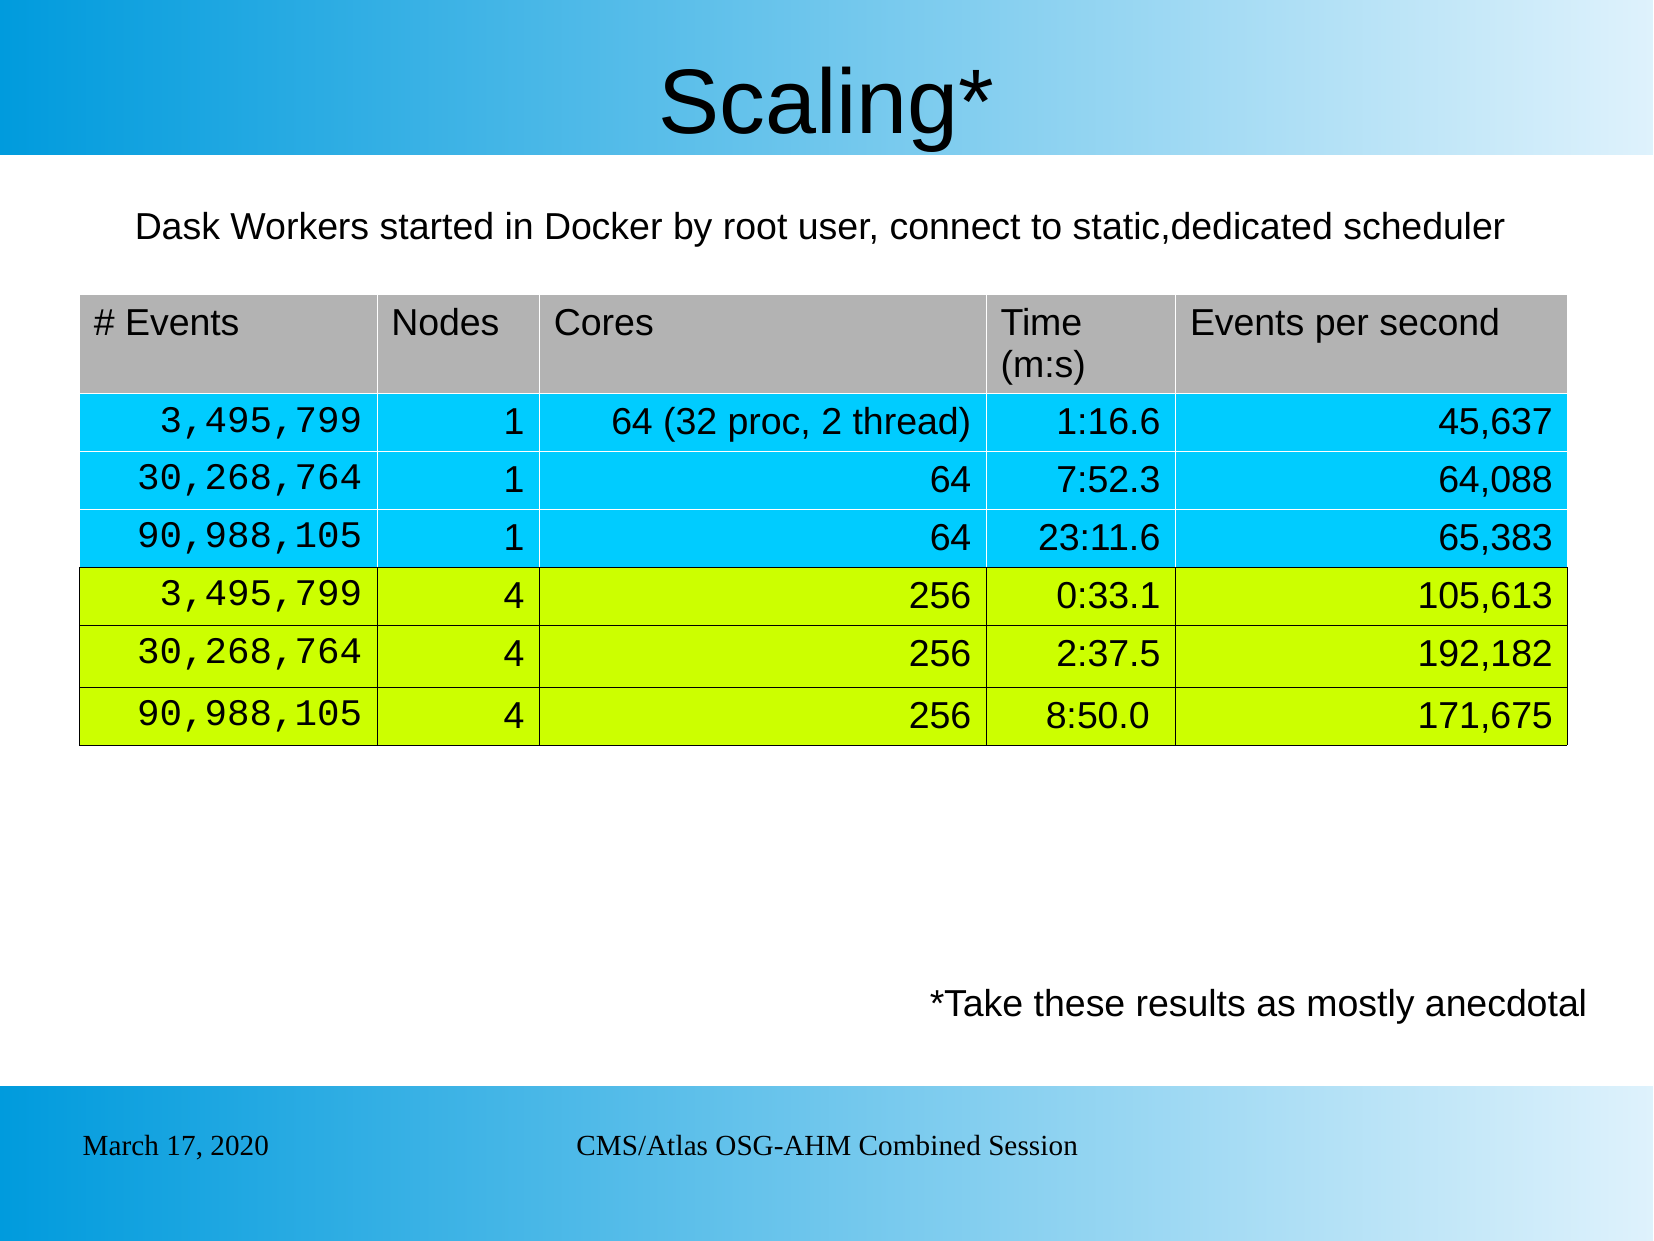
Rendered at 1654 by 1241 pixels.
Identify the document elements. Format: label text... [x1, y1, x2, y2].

table_cell 2:37.5 [987, 626, 1175, 687]
table_cell 4 [378, 626, 539, 687]
text_box Dask Workers started in Docker by root user, connect to static,dedicated scheduler [120, 198, 1521, 256]
table_cell 256 [540, 688, 986, 745]
table_cell 64 (32 proc, 2 thread) [540, 394, 986, 451]
table_header Events per second [1176, 295, 1567, 393]
table_cell 23:11.6 [987, 510, 1175, 567]
table_cell 256 [540, 626, 986, 687]
table_cell 8:50.0 [987, 688, 1175, 745]
table_cell 90,988,105 [80, 510, 377, 567]
table_cell 7:52.3 [987, 452, 1175, 509]
table_cell 3,495,799 [80, 568, 377, 625]
table_cell 1 [378, 452, 539, 509]
table_cell 65,383 [1176, 510, 1567, 567]
table_cell 64,088 [1176, 452, 1567, 509]
table_header Time (m:s) [987, 295, 1175, 393]
table_cell 105,613 [1176, 568, 1567, 625]
table_cell 4 [378, 688, 539, 745]
table_cell 192,182 [1176, 626, 1567, 687]
table_header Nodes [378, 295, 539, 393]
table_cell 1:16.6 [987, 394, 1175, 451]
table_cell 256 [540, 568, 986, 625]
title Scaling* [82, 49, 1571, 155]
table_cell 64 [540, 510, 986, 567]
table_cell 90,988,105 [80, 688, 377, 745]
table_cell 0:33.1 [987, 568, 1175, 625]
table_cell 1 [378, 394, 539, 451]
table_cell 45,637 [1176, 394, 1567, 451]
table_cell 4 [378, 568, 539, 625]
table_cell 64 [540, 452, 986, 509]
table_cell 1 [378, 510, 539, 567]
text_box *Take these results as mostly anecdotal [915, 975, 1603, 1036]
table_cell 3,495,799 [80, 394, 377, 451]
table_cell 171,675 [1176, 688, 1567, 745]
table_cell 30,268,764 [80, 626, 377, 687]
table_cell 30,268,764 [80, 452, 377, 509]
table_header Cores [540, 295, 986, 393]
table_header # Events [80, 295, 377, 393]
